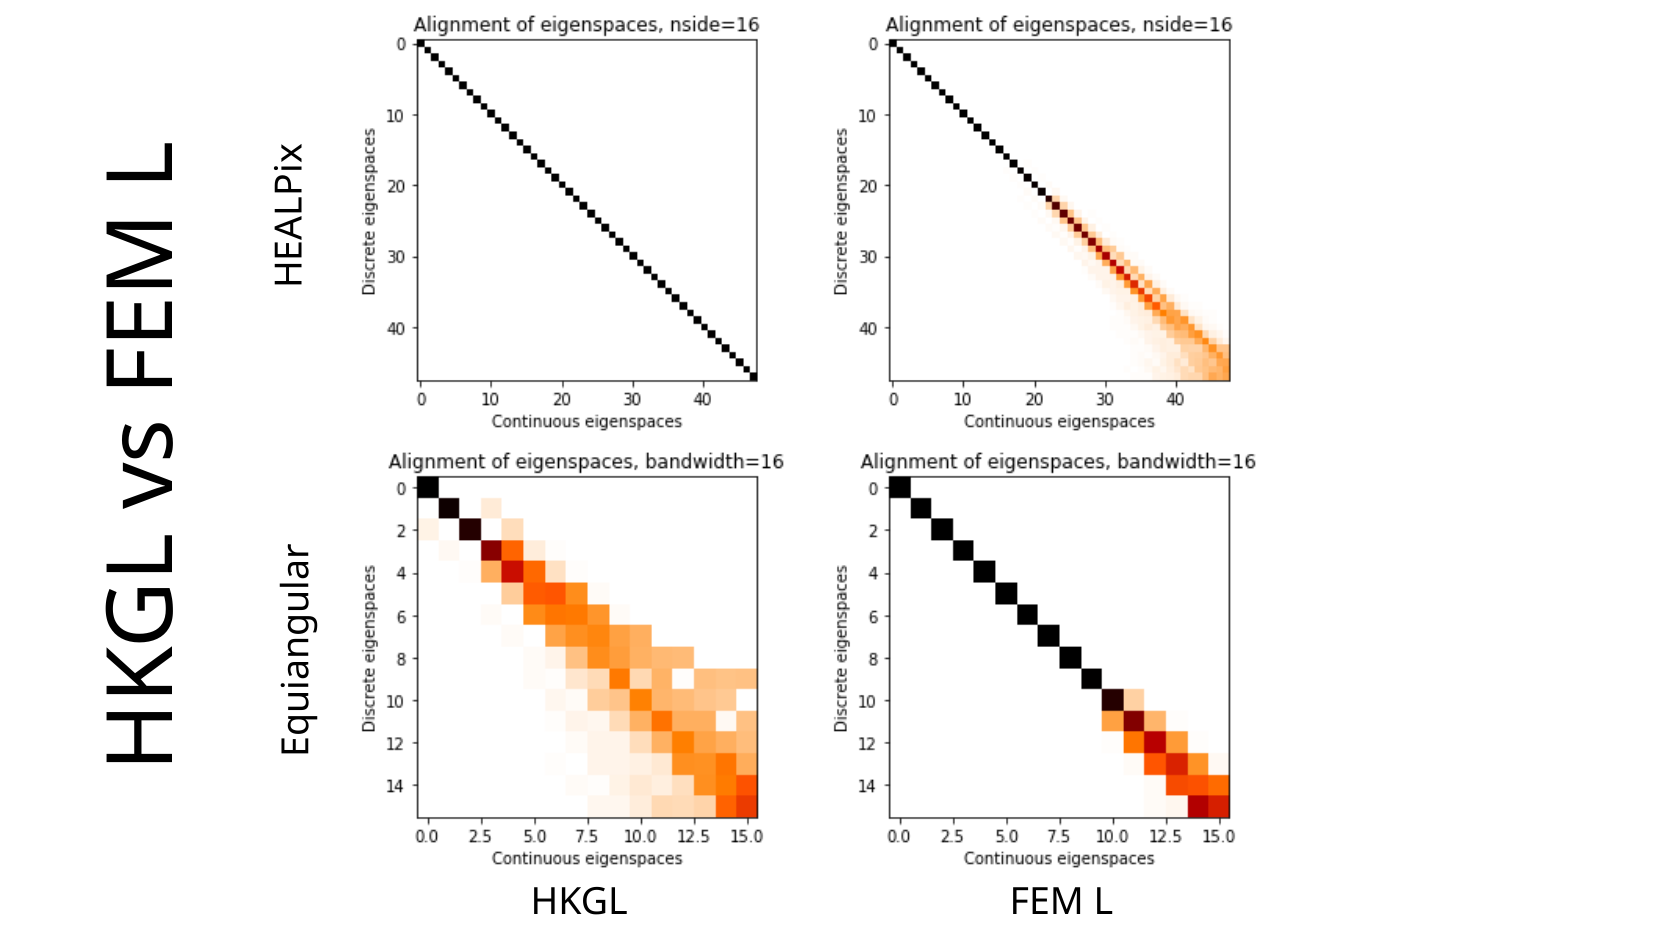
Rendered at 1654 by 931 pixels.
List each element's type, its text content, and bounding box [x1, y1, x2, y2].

picture [825, 442, 1268, 867]
text_box HKGL FEM L [515, 867, 1418, 931]
title HKGL vs FEM L [59, 0, 215, 931]
picture [825, 5, 1245, 440]
text_box HEALPix [254, 93, 372, 304]
picture [353, 5, 772, 440]
picture [353, 442, 796, 877]
text_box Equiangular [260, 524, 378, 773]
